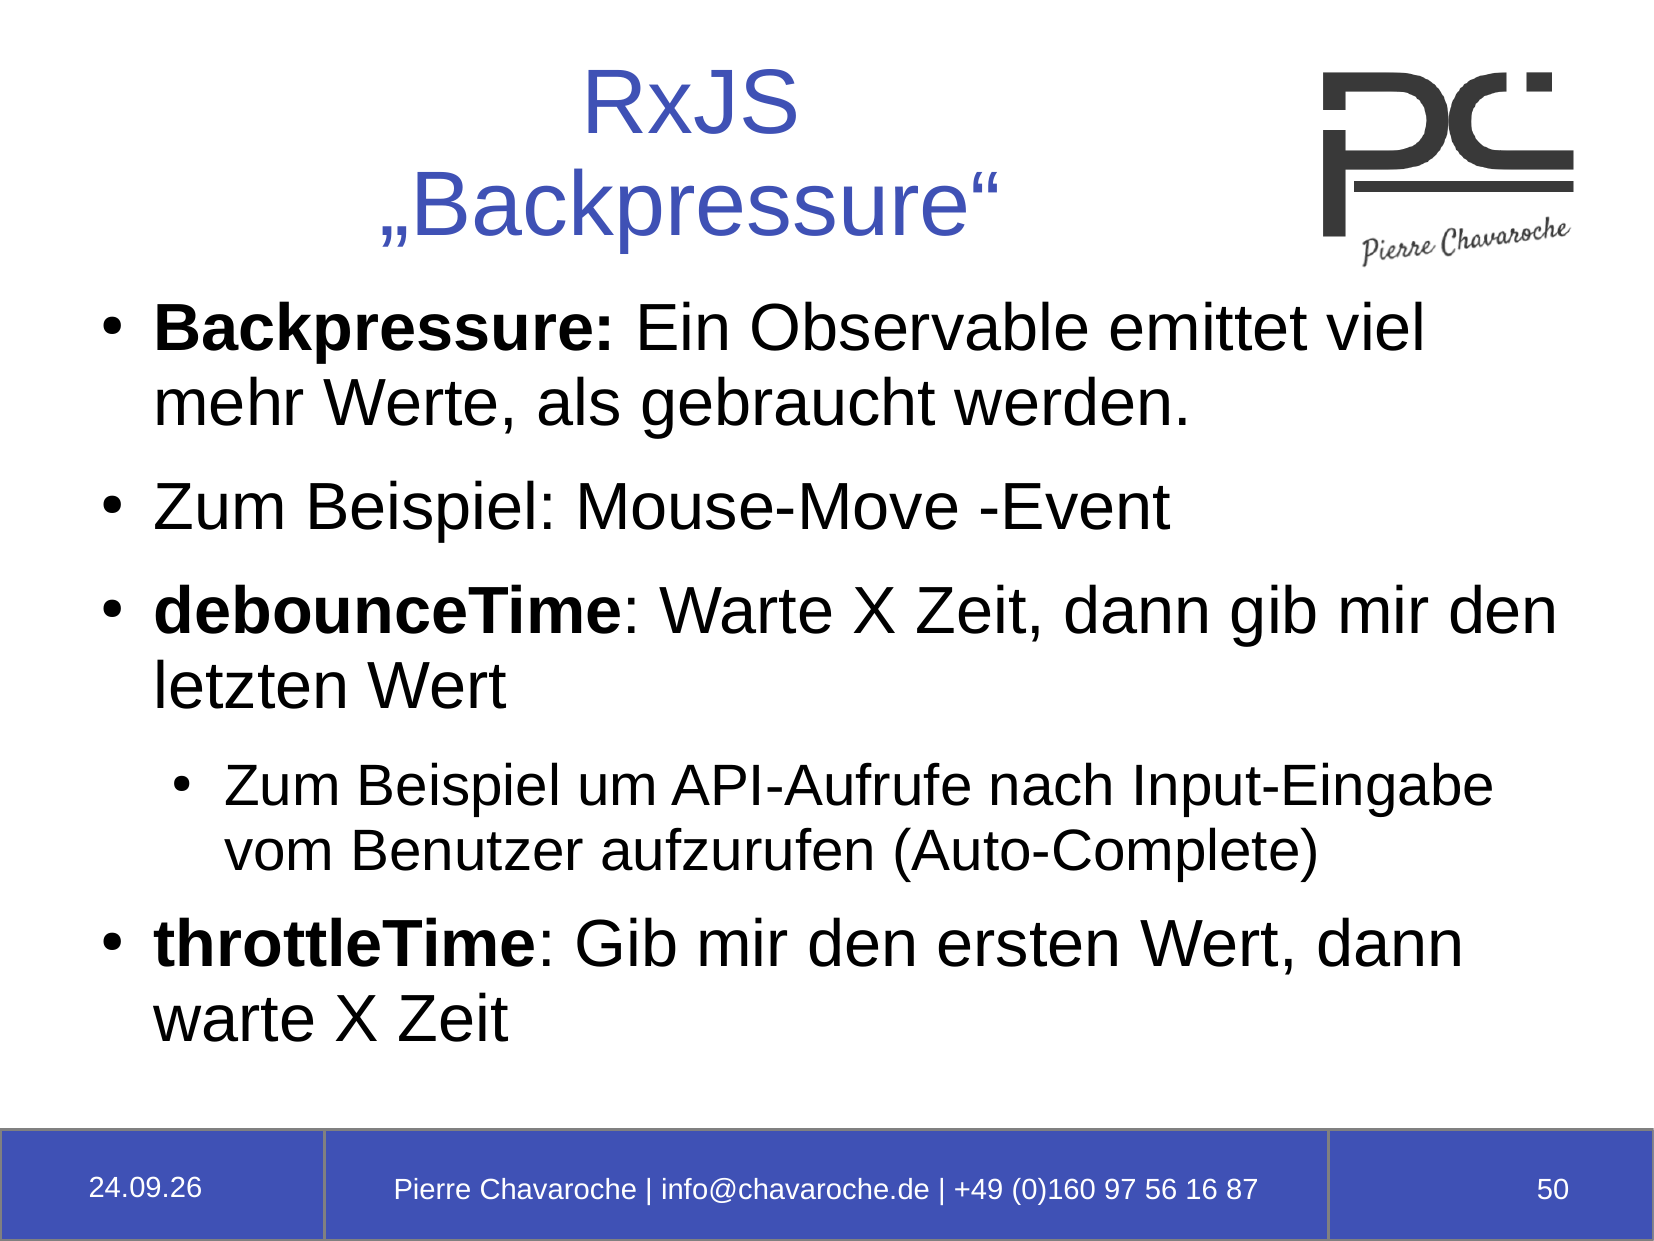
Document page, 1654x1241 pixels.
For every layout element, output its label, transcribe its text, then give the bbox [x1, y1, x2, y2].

title RxJS „Backpressure“ [82, 49, 1300, 257]
list Backpressure: Ein Observable emittet viel mehr Werte, als gebraucht werden. Zum Beispiel: Mouse-Move -Event debounceTime: Warte X Zeit, dann gib mir den letzten Wert Zum Beispiel um API-Aufrufe nach Input-Eingabe vom Benutzer aufzurufen (Auto-Complete) throttleTime: Gib mir den ersten Wert, dann warte X Zeit [82, 290, 1571, 1109]
picture [1307, 29, 1589, 311]
